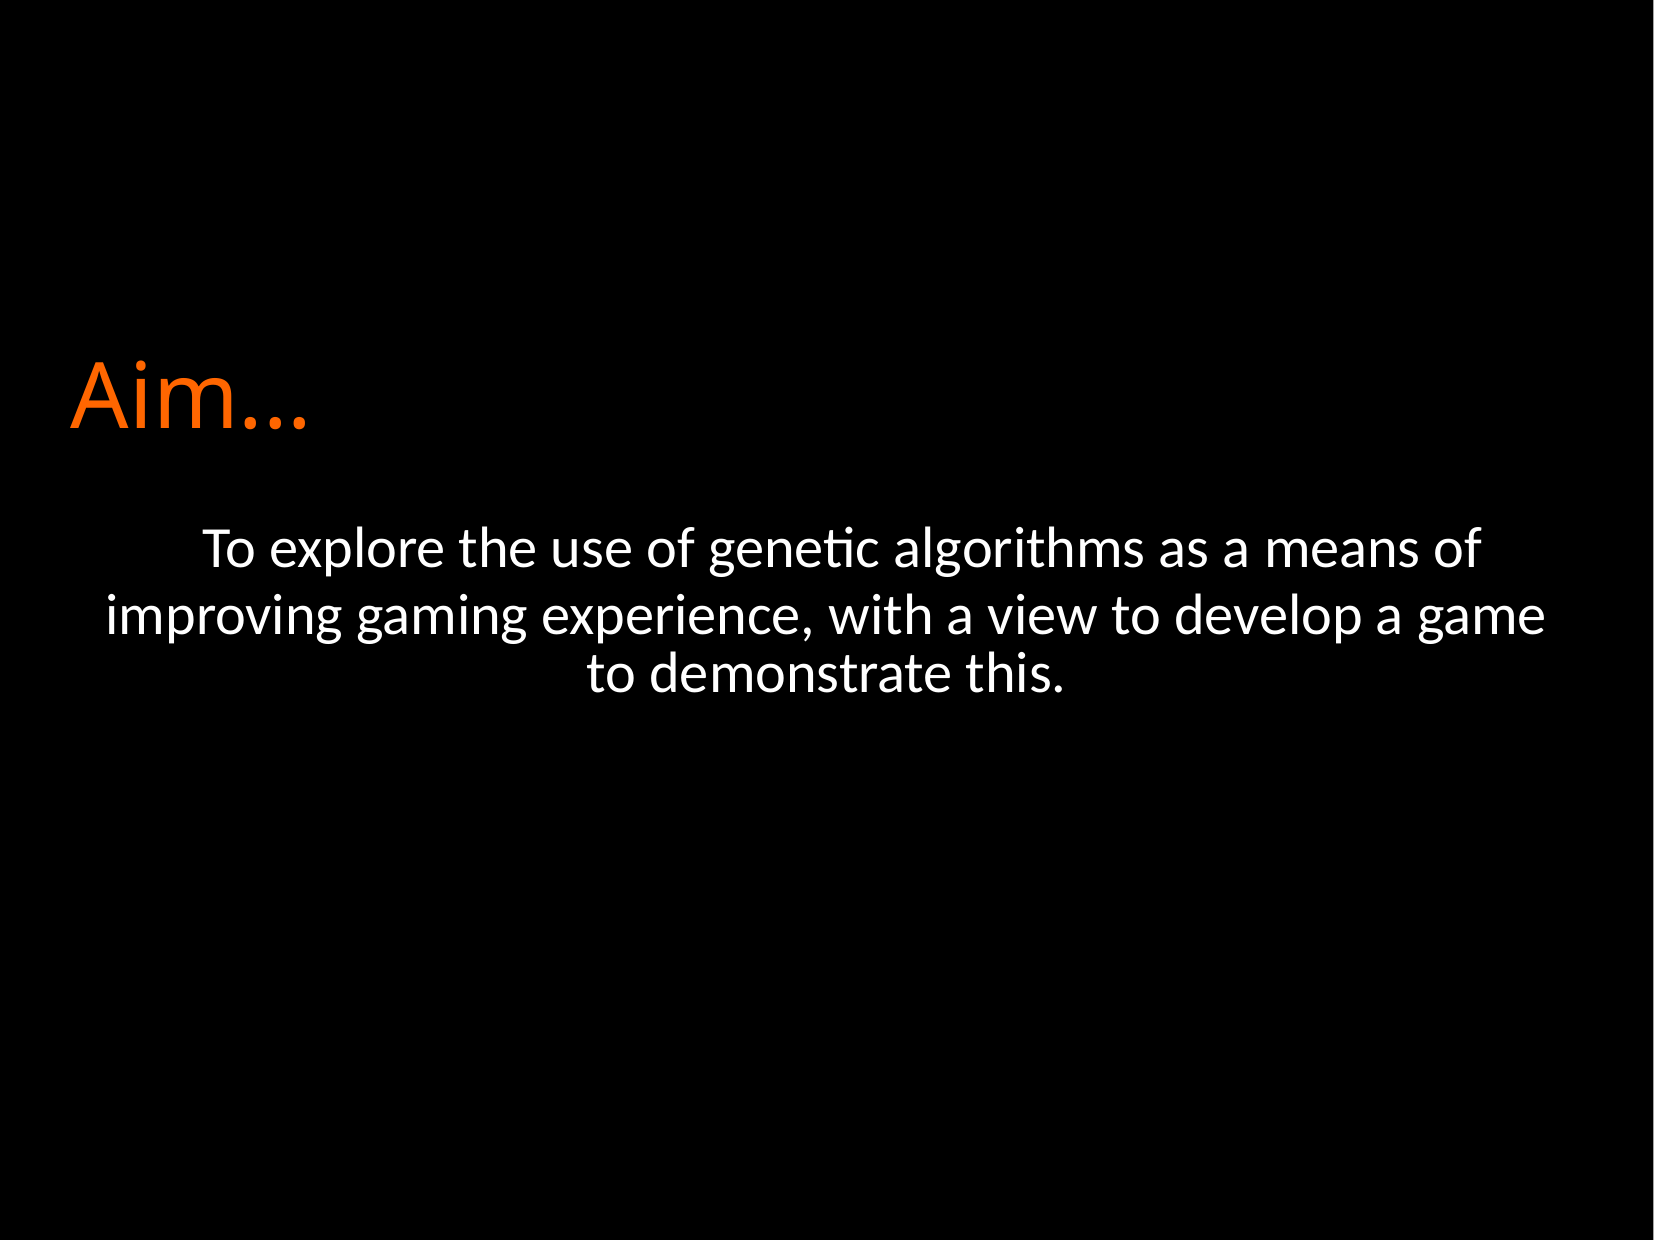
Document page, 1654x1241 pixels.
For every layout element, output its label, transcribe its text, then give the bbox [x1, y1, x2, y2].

title Aim... [70, 289, 1560, 497]
title To explore the use of genetic algorithms as a means of improving gaming experience, with a view to develop a game to demonstrate this. [82, 452, 1571, 721]
